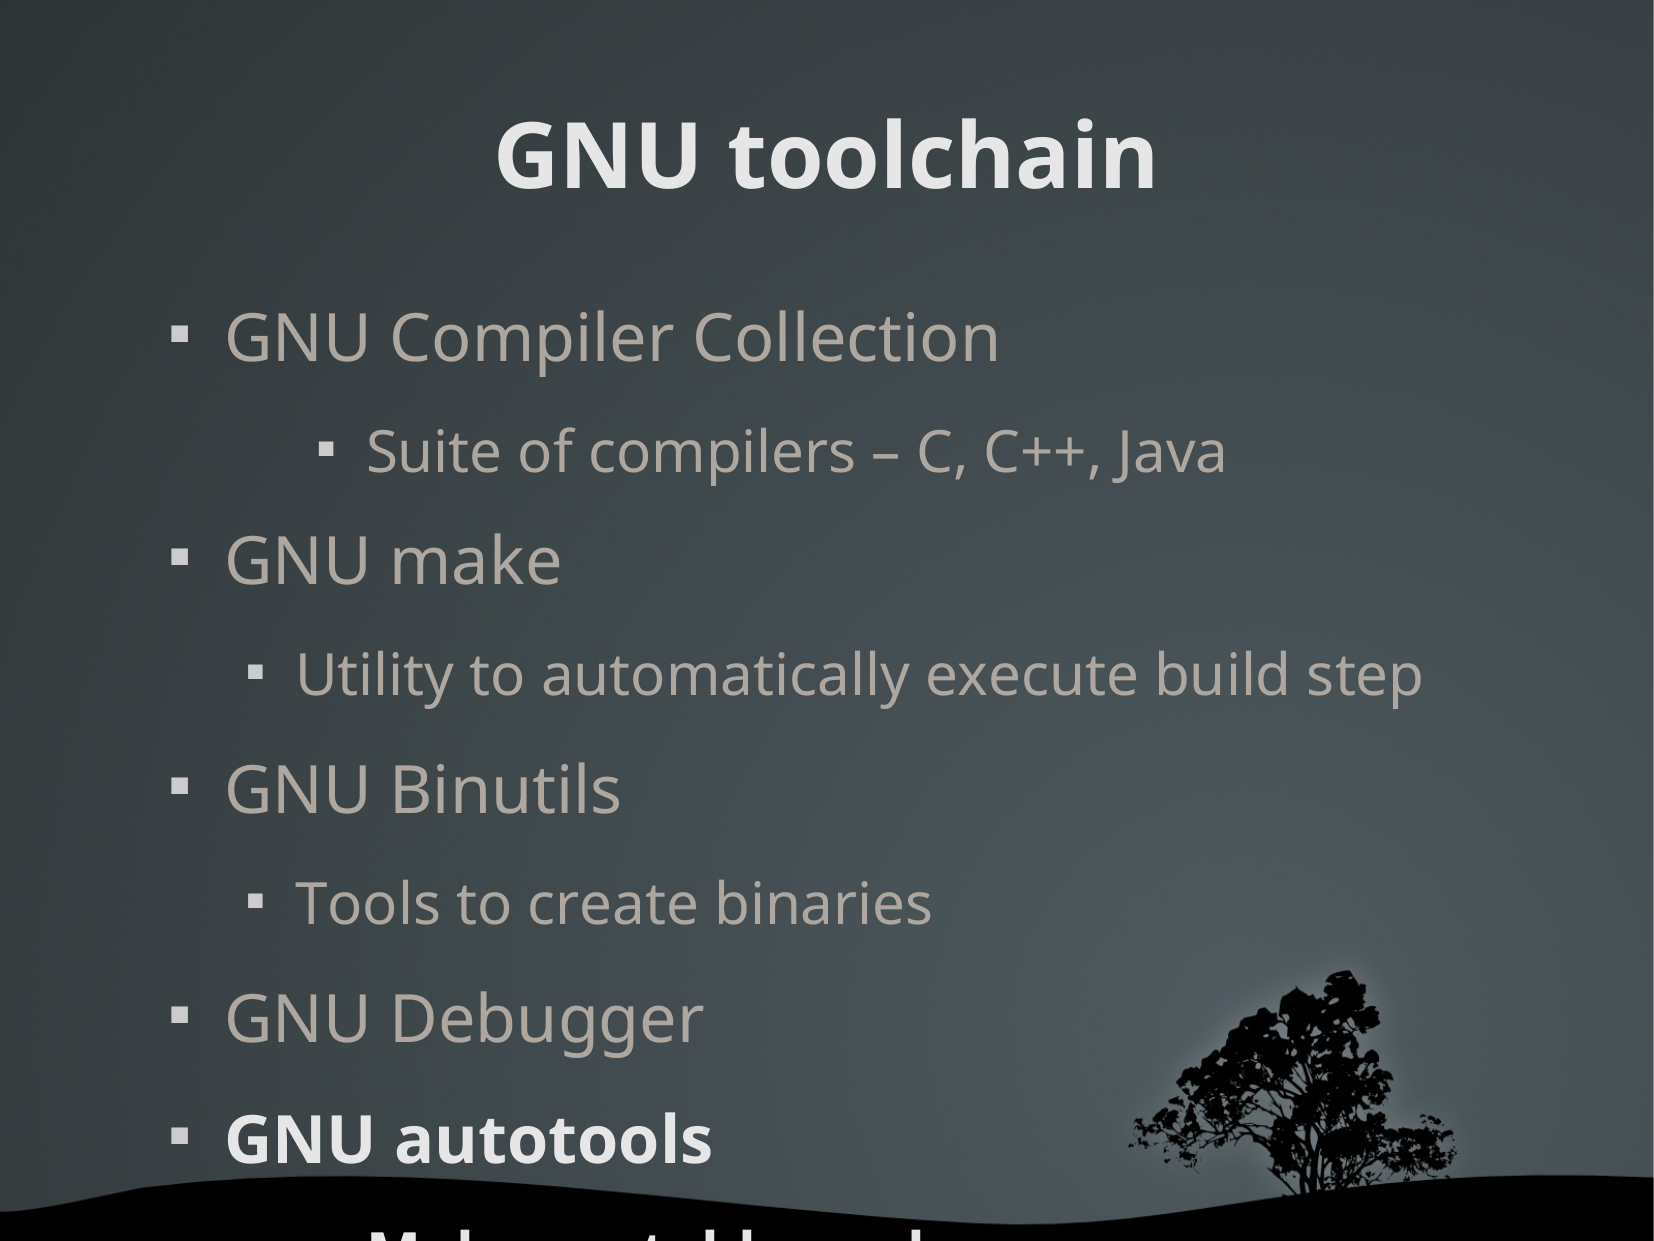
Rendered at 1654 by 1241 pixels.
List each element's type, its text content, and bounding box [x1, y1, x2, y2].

list GNU Compiler Collection Suite of compilers – C, C++, Java GNU make Utility to automatically execute build step GNU Binutils Tools to create binaries GNU Debugger GNU autotools Make portable packages [82, 290, 1571, 1200]
picture [0, 0, 1654, 1241]
title GNU toolchain [82, 49, 1571, 257]
